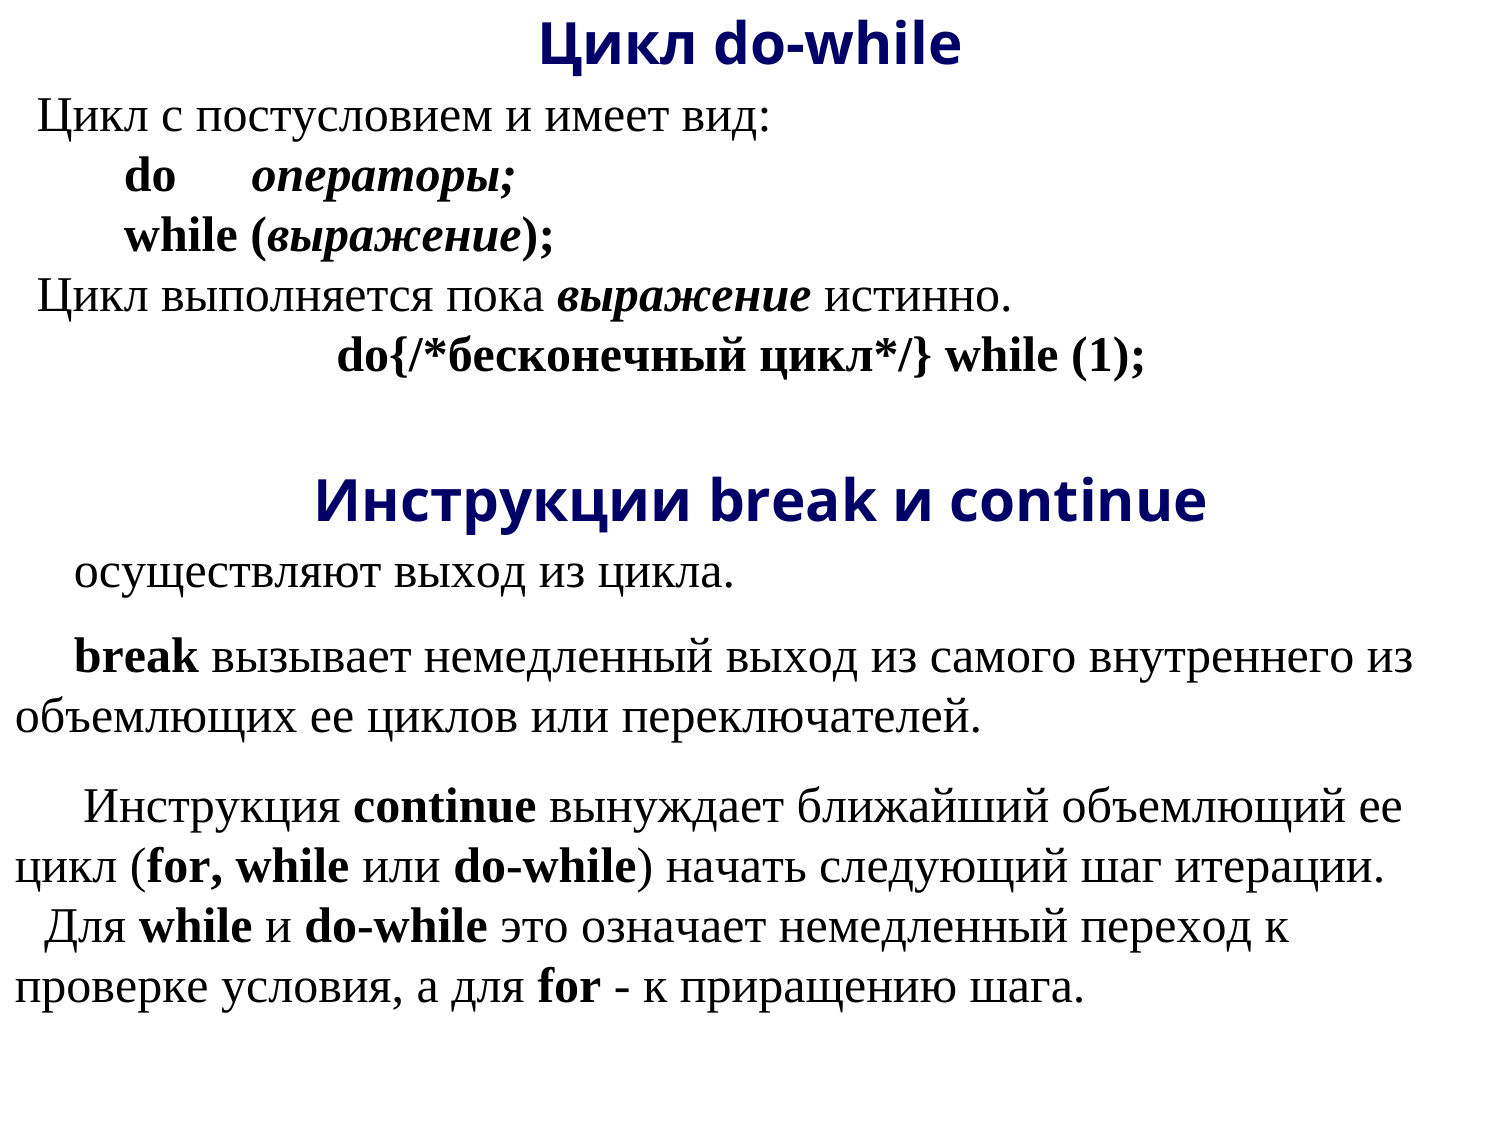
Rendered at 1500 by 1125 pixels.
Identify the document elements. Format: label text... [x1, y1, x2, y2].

text_box осуществляют выход из цикла. break вызывает немедленный выход из самого внутреннего из объемлющих ее циклов или переключателей. [0, 529, 1500, 751]
text_box Инструкция continue вынуждает ближайший объемлющий ее цикл (for, while или do-while) начать следующий шаг итерации. Для while и do-while это означает немедленный переход к проверке условия, а для for - к приращению шага. [0, 764, 1500, 1020]
text_box Инструкции break и continue [10, 456, 1500, 529]
text_box Цикл с постусловием и имеет вид: do операторы; while (выражение); Цикл выполняется пока выражение истинно. do{/*бесконечный цикл*/} while (1); [21, 73, 1500, 449]
text_box Цикл do-while [0, 0, 1500, 83]
